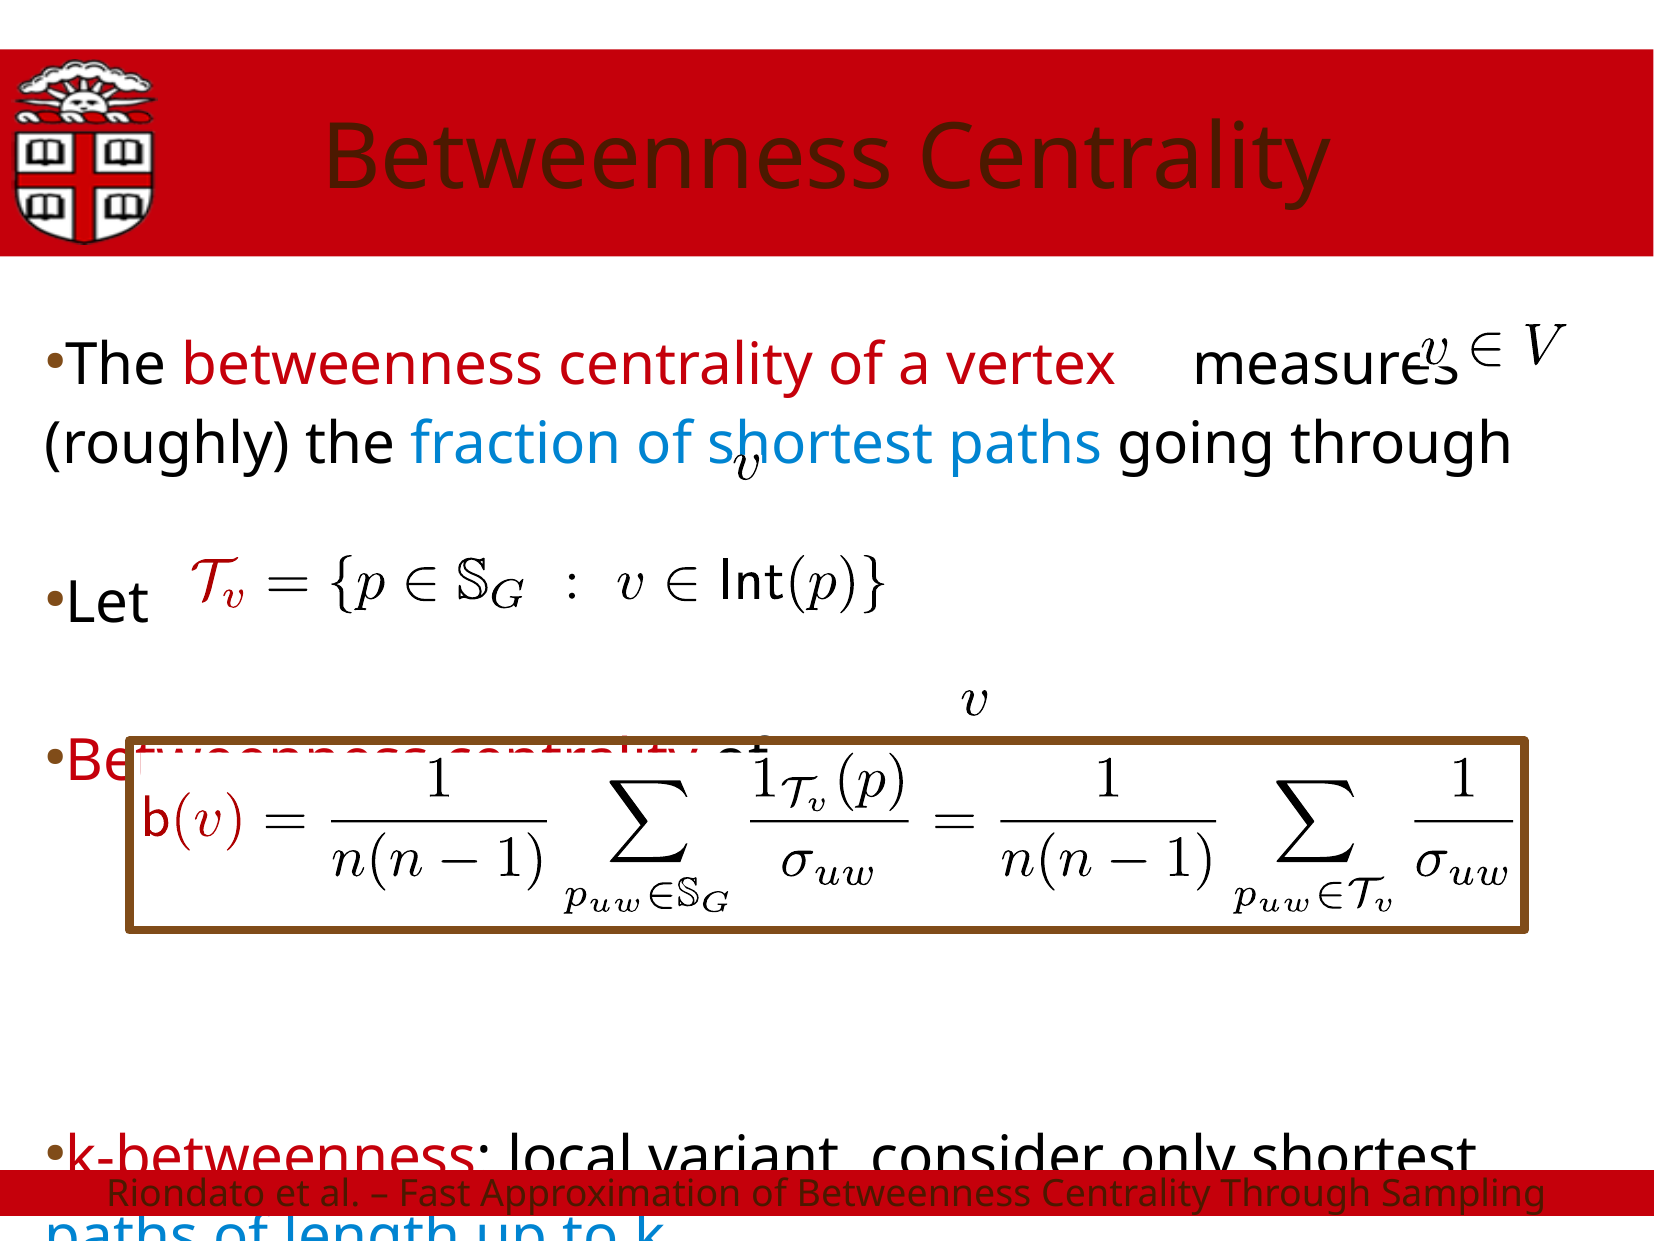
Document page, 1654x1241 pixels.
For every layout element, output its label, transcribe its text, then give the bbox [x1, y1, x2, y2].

text_box Riondato et al. – Fast Approximation of Betweenness Centrality Through Sampling [0, 1170, 1654, 1216]
text_box [960, 690, 991, 716]
text_box The betweenness centrality of a vertex measures (roughly) the fraction of shortest paths going through Let Betweenness centrality of k-betweenness: local variant, consider only shortest paths of length up to k [30, 315, 1621, 1087]
picture [11, 59, 158, 245]
text_box [189, 555, 889, 614]
title Betweenness Centrality [0, 49, 1654, 257]
text_box [140, 752, 1514, 914]
text_box [1419, 324, 1569, 367]
text_box [731, 454, 763, 481]
